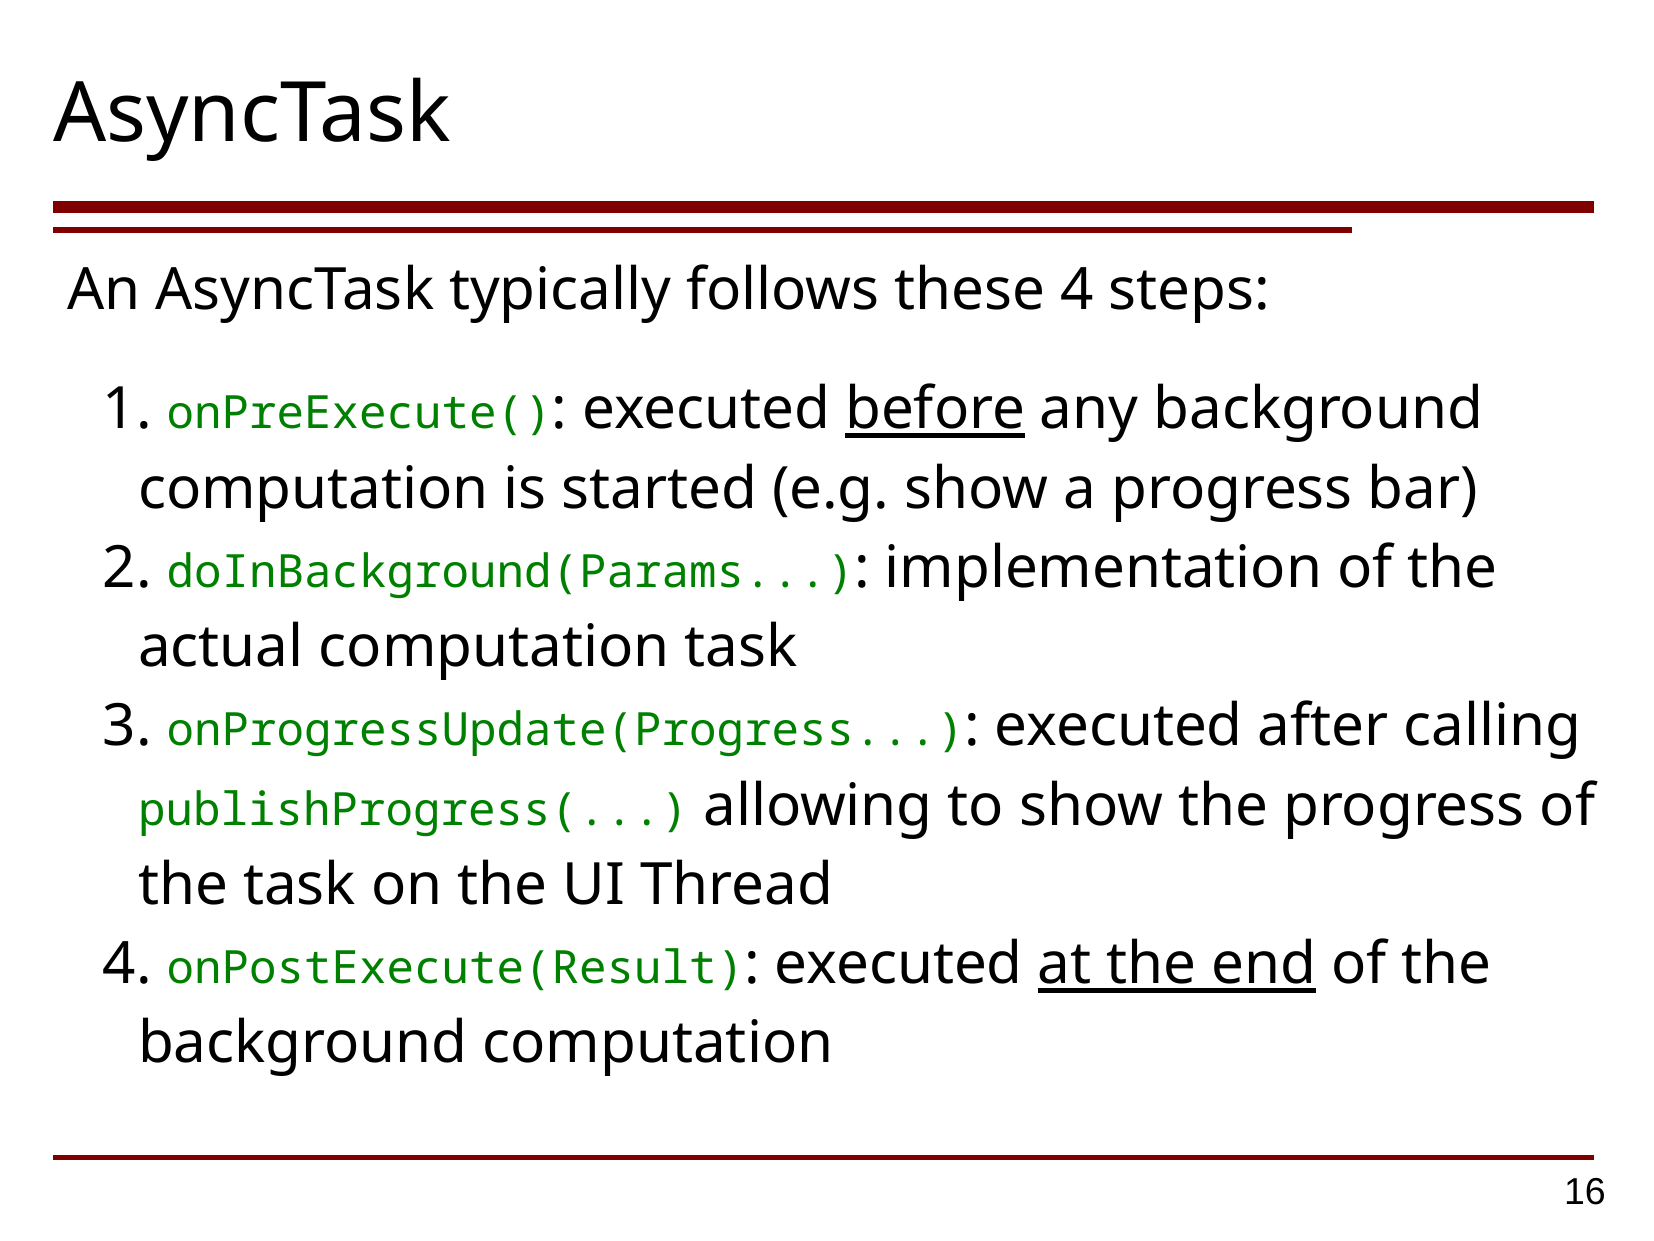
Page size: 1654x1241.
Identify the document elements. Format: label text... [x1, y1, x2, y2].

subtitle AsyncTask [53, 48, 1542, 172]
text_box An AsyncTask typically follows these 4 steps: onPreExecute(): executed before any background computation is started (e.g. show a progress bar) doInBackground(Params...): implementation of the actual computation task onProgressUpdate(Progress...): executed after calling publishProgress(...) allowing to show the progress of the task on the UI Thread onPostExecute(Result): executed at the end of the background computation [52, 240, 1580, 1152]
text_box <number> [35, 1163, 1654, 1221]
